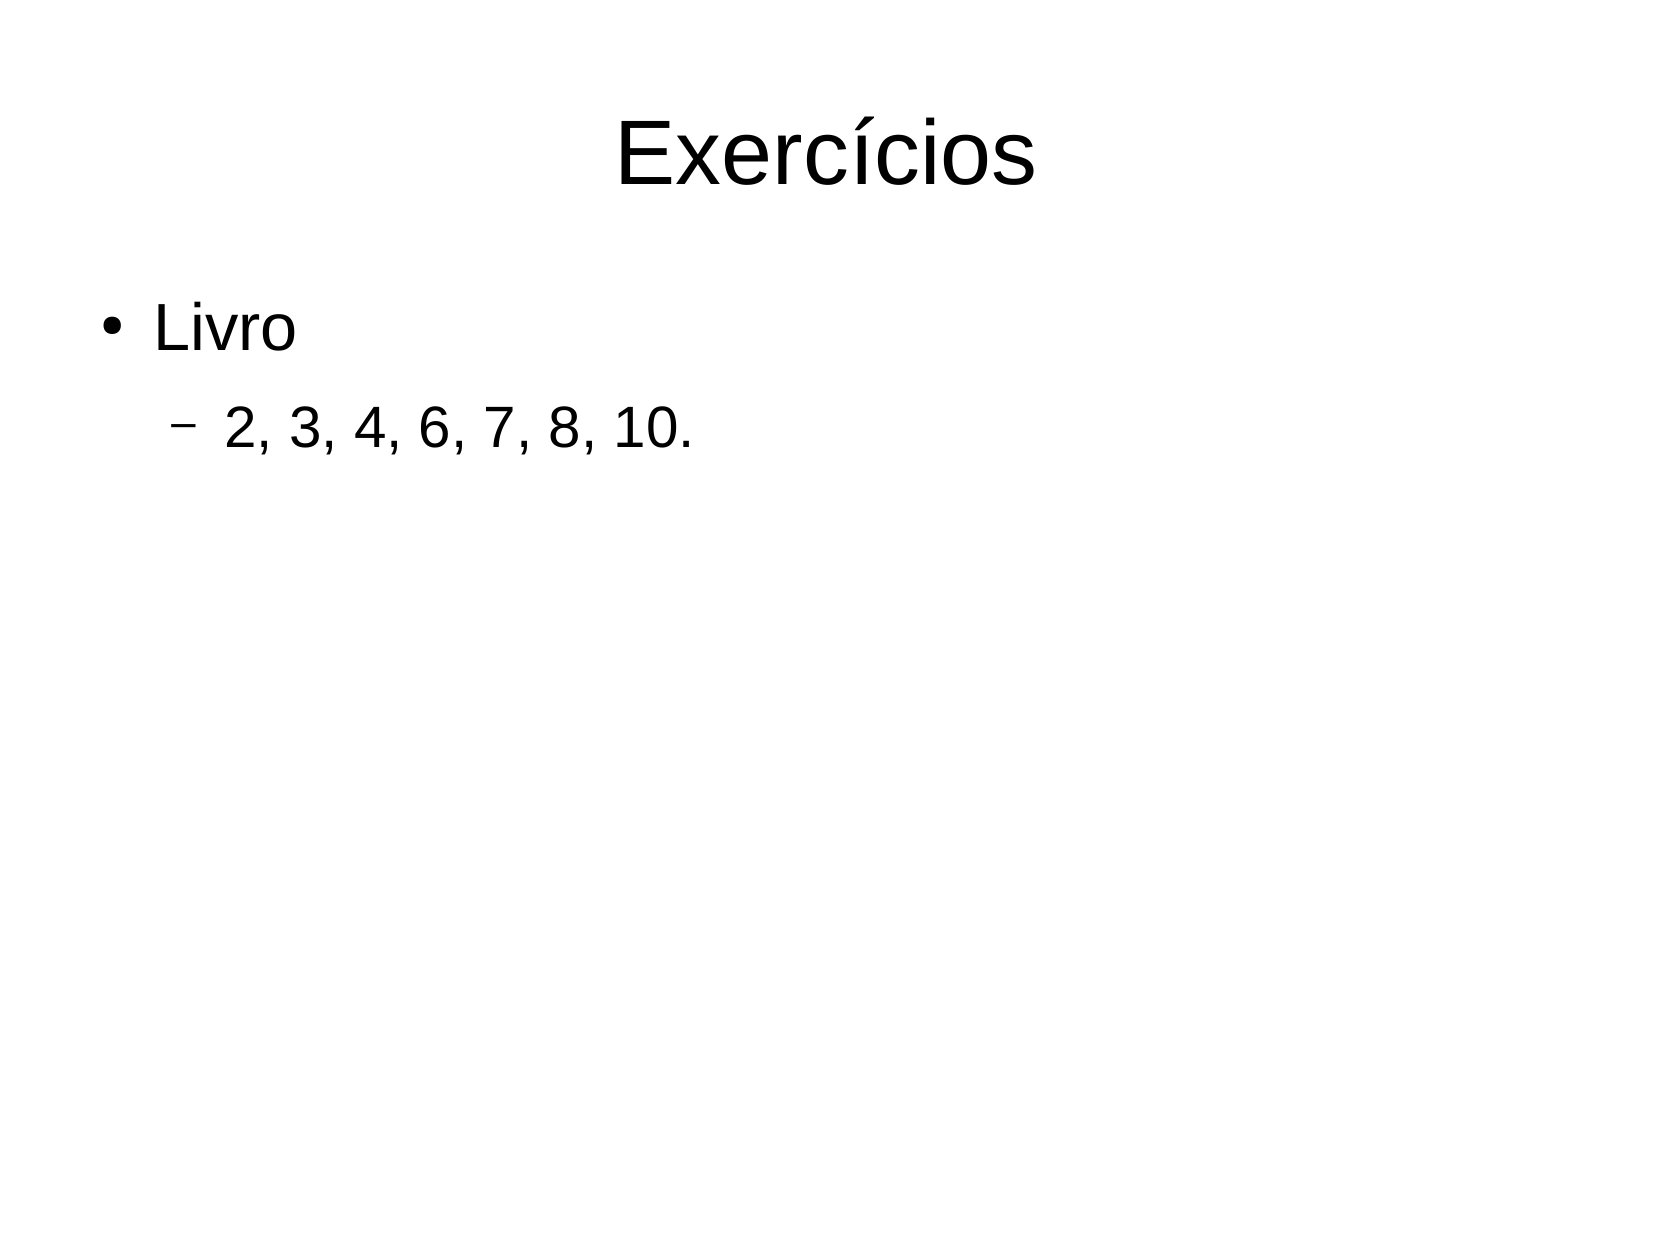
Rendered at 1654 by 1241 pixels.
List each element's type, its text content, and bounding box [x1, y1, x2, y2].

title Exercícios [82, 49, 1571, 257]
list Livro 2, 3, 4, 6, 7, 8, 10. [82, 290, 1538, 1010]
